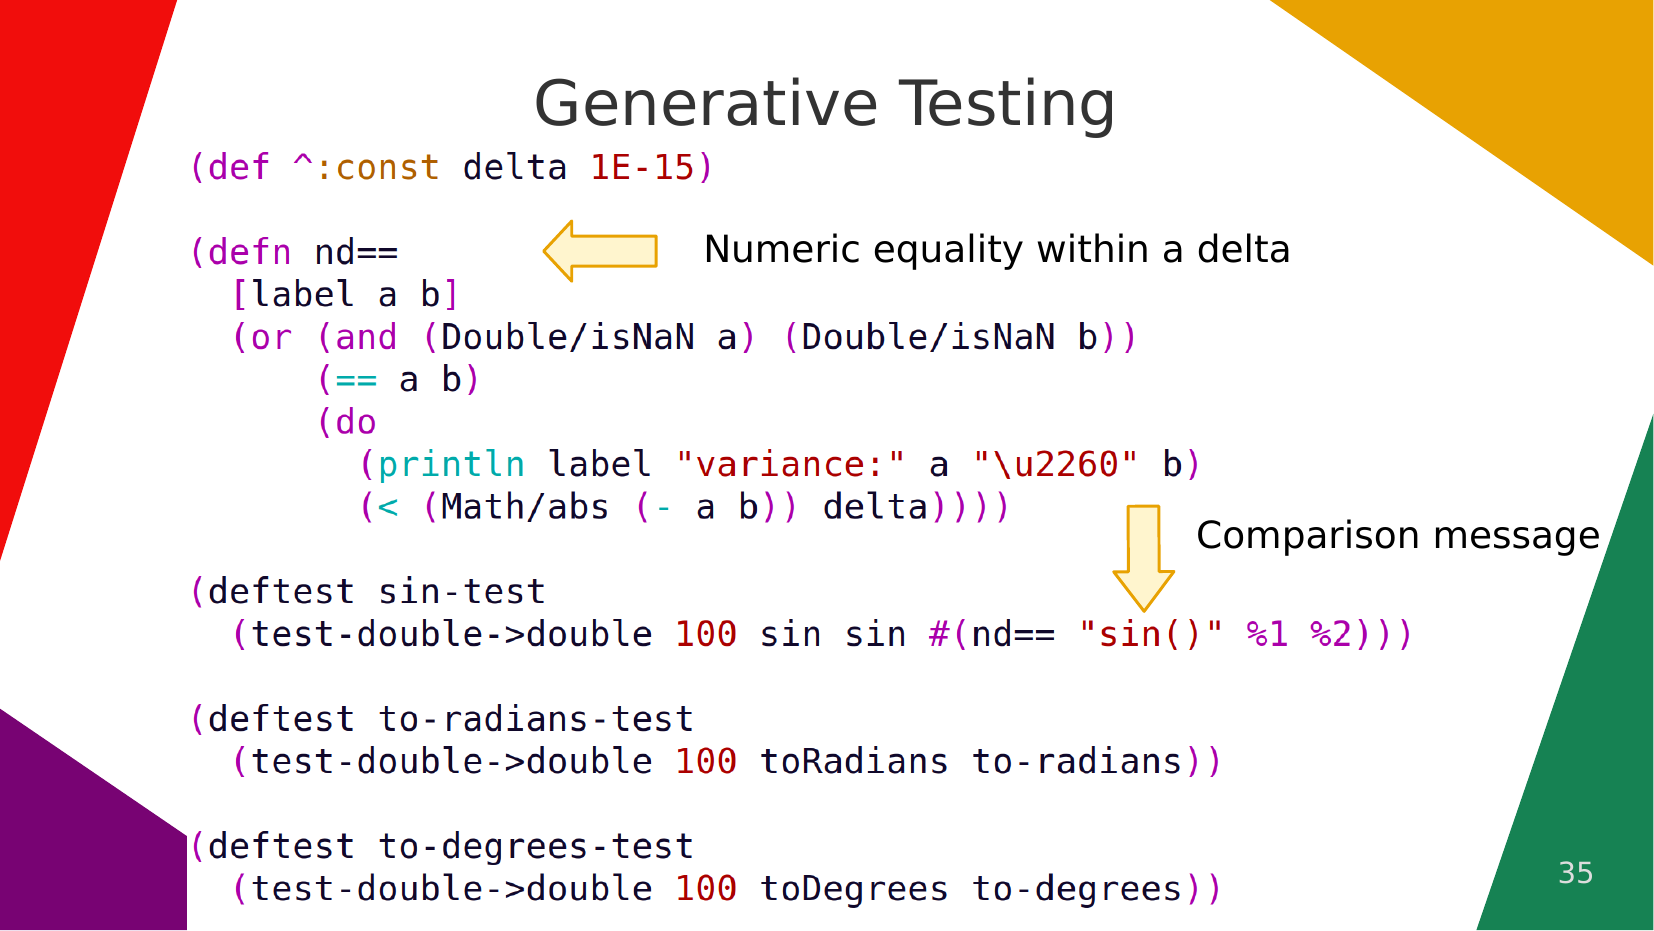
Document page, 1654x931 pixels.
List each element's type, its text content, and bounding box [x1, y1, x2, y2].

text_box [543, 220, 657, 282]
picture [187, 141, 1451, 931]
text_box Comparison message [1181, 506, 1624, 568]
title Generative Testing [118, 29, 1536, 178]
text_box [1113, 506, 1174, 612]
text_box Numeric equality within a delta [688, 220, 1369, 282]
